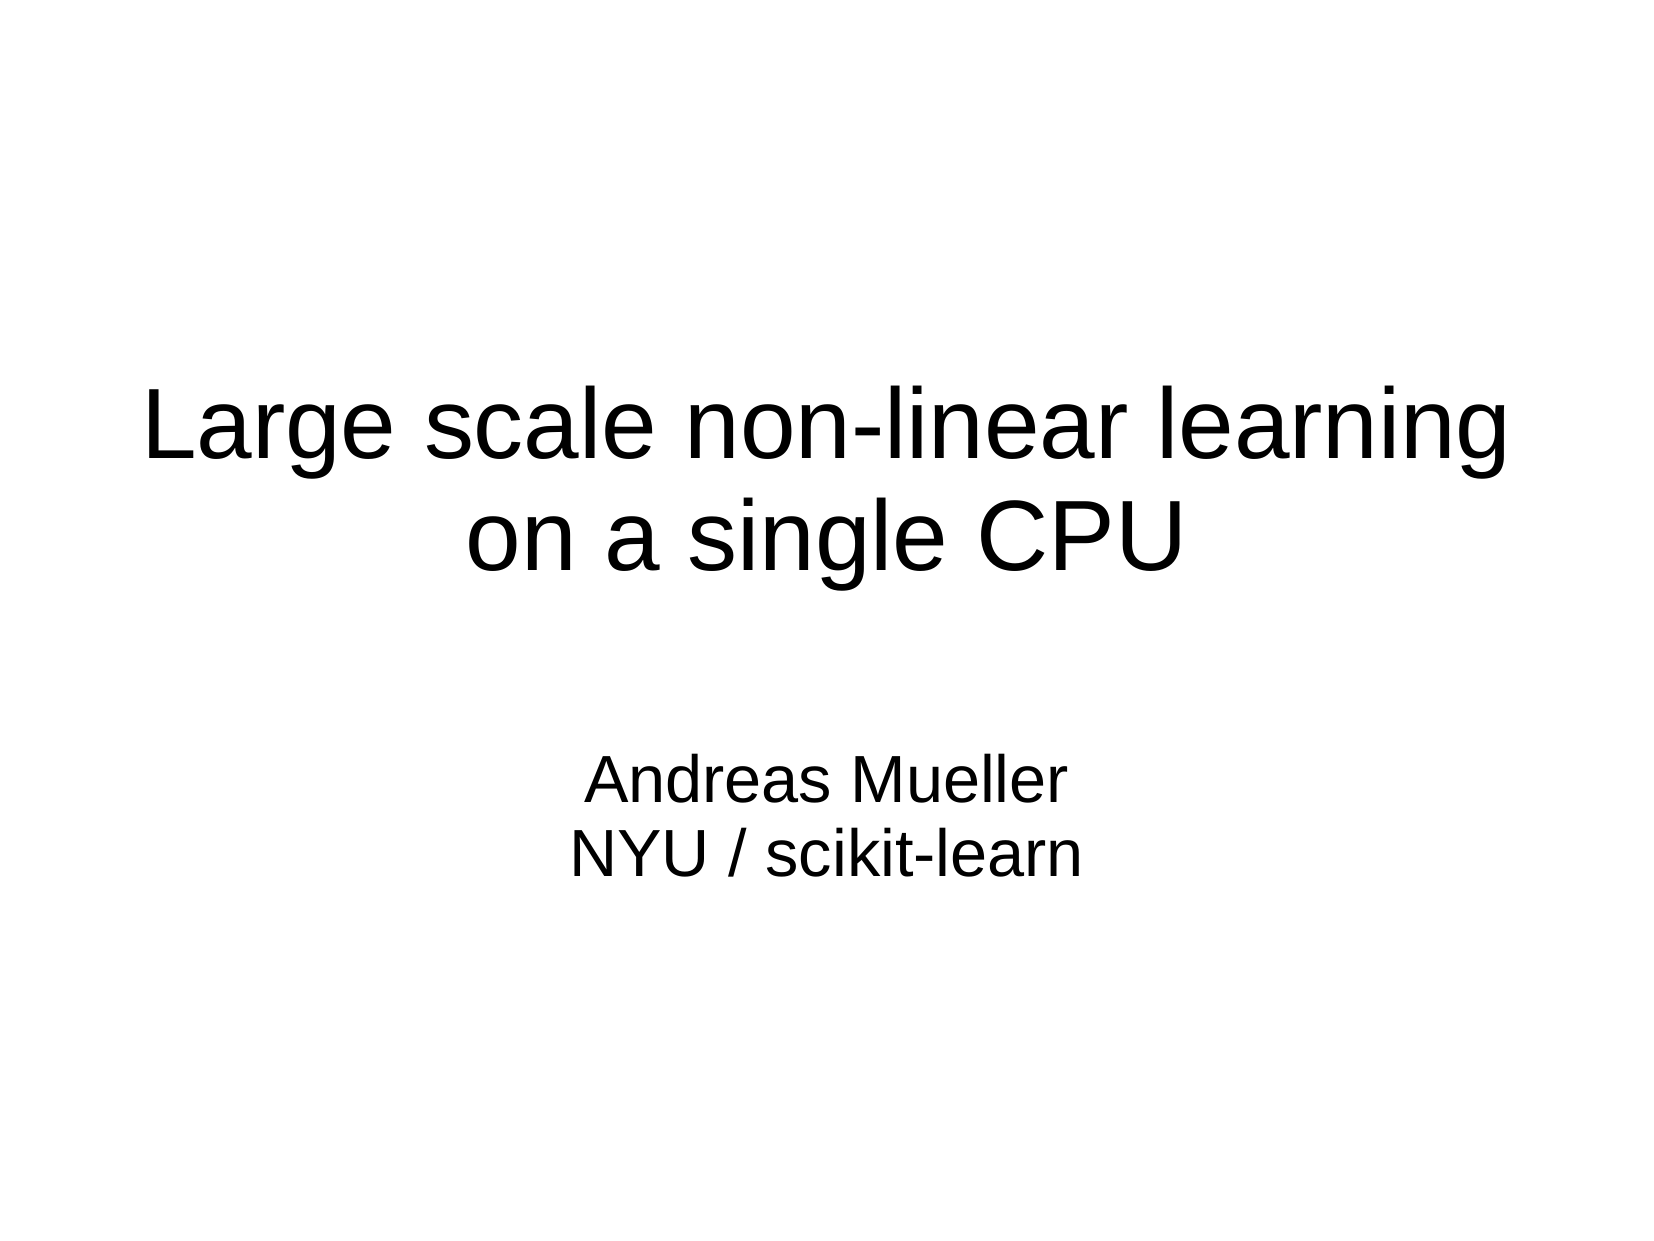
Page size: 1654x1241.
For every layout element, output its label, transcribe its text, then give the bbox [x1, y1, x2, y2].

subtitle Large scale non-linear learning on a single CPU Andreas Mueller NYU / scikit-learn [82, 149, 1571, 1110]
